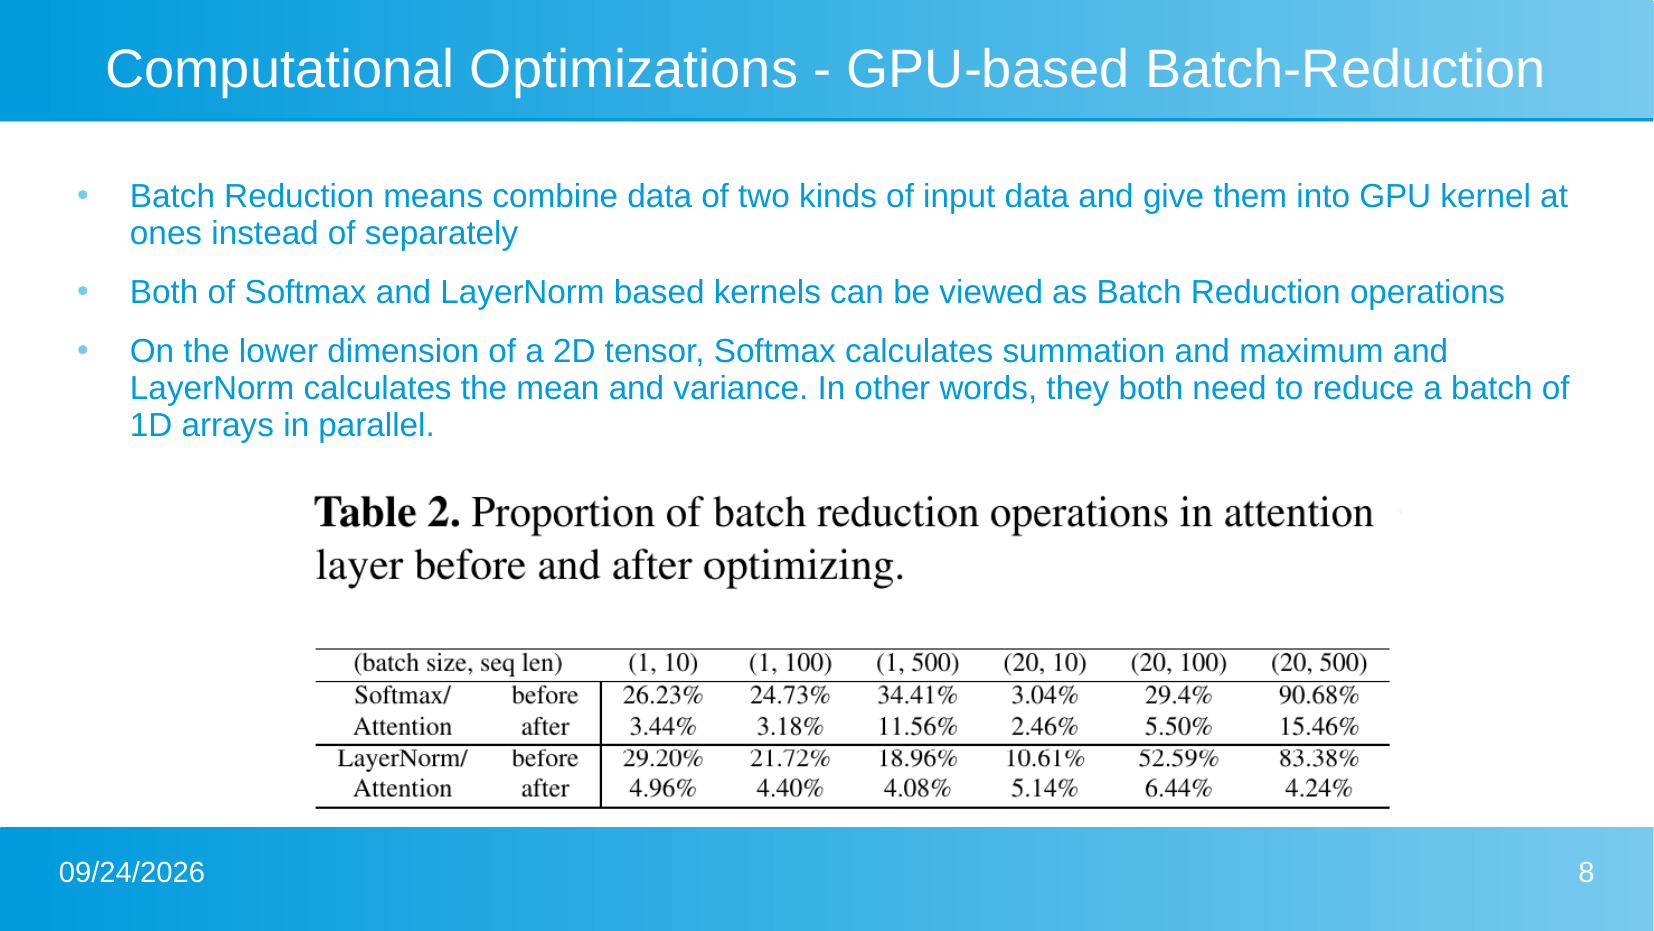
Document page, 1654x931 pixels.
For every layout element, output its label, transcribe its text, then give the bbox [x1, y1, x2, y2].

title Computational Optimizations - GPU-based Batch-Reduction [59, 29, 1595, 108]
picture [300, 487, 1402, 819]
list Batch Reduction means combine data of two kinds of input data and give them into GPU kernel at ones instead of separately Both of Softmax and LayerNorm based kernels can be viewed as Batch Reduction operations On the lower dimension of a 2D tensor, Softmax calculates summation and maximum and LayerNorm calculates the mean and variance. In other words, they both need to reduce a batch of 1D arrays in parallel. [59, 177, 1595, 768]
